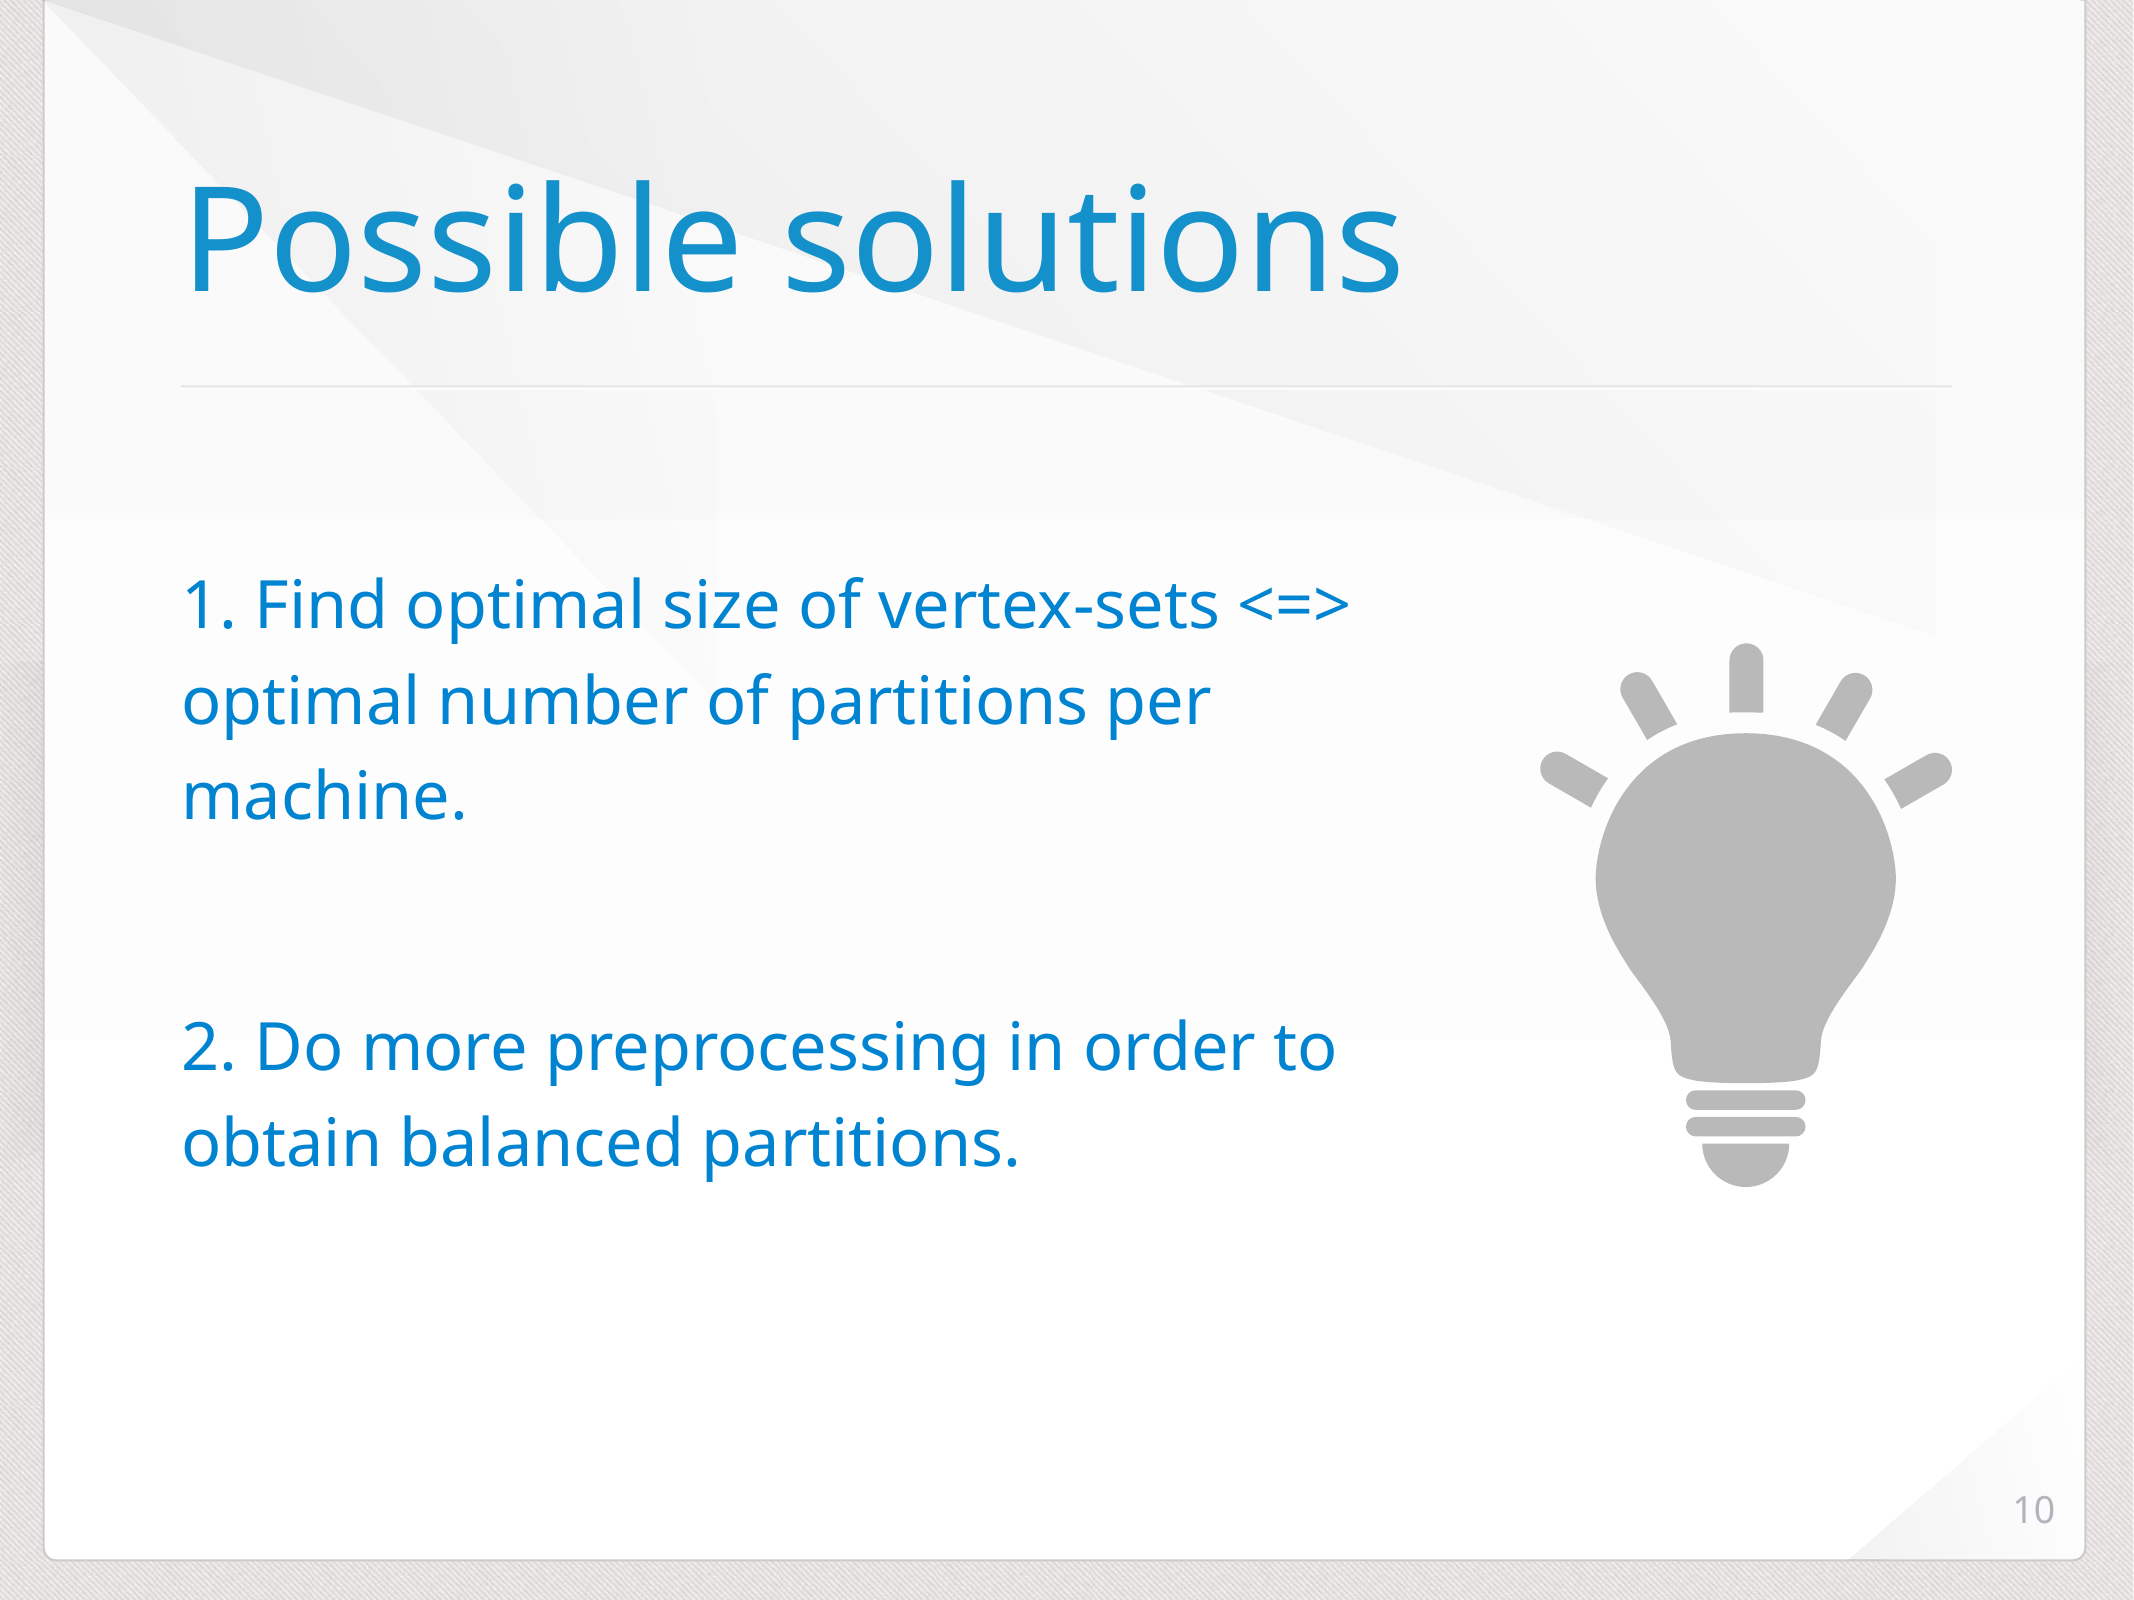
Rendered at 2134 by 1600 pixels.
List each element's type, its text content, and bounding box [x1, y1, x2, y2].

text_box [1595, 733, 1896, 1084]
text_box [1685, 1090, 1806, 1110]
title Possible solutions [181, 145, 1953, 355]
text_box [1815, 672, 1873, 741]
picture [0, 0, 2134, 1600]
text_box [1540, 751, 1609, 808]
text_box [1729, 643, 1764, 713]
text_box [1702, 1143, 1790, 1188]
list 1. Find optimal size of vertex-sets <=> optimal number of partitions per machine. 2. Do more preprocessing in order to obtain balanced partitions. [181, 436, 1500, 1395]
text_box [1685, 1116, 1806, 1137]
text_box [1620, 672, 1678, 741]
slide_number <number> [1909, 1476, 2071, 1548]
text_box [1884, 752, 1952, 809]
